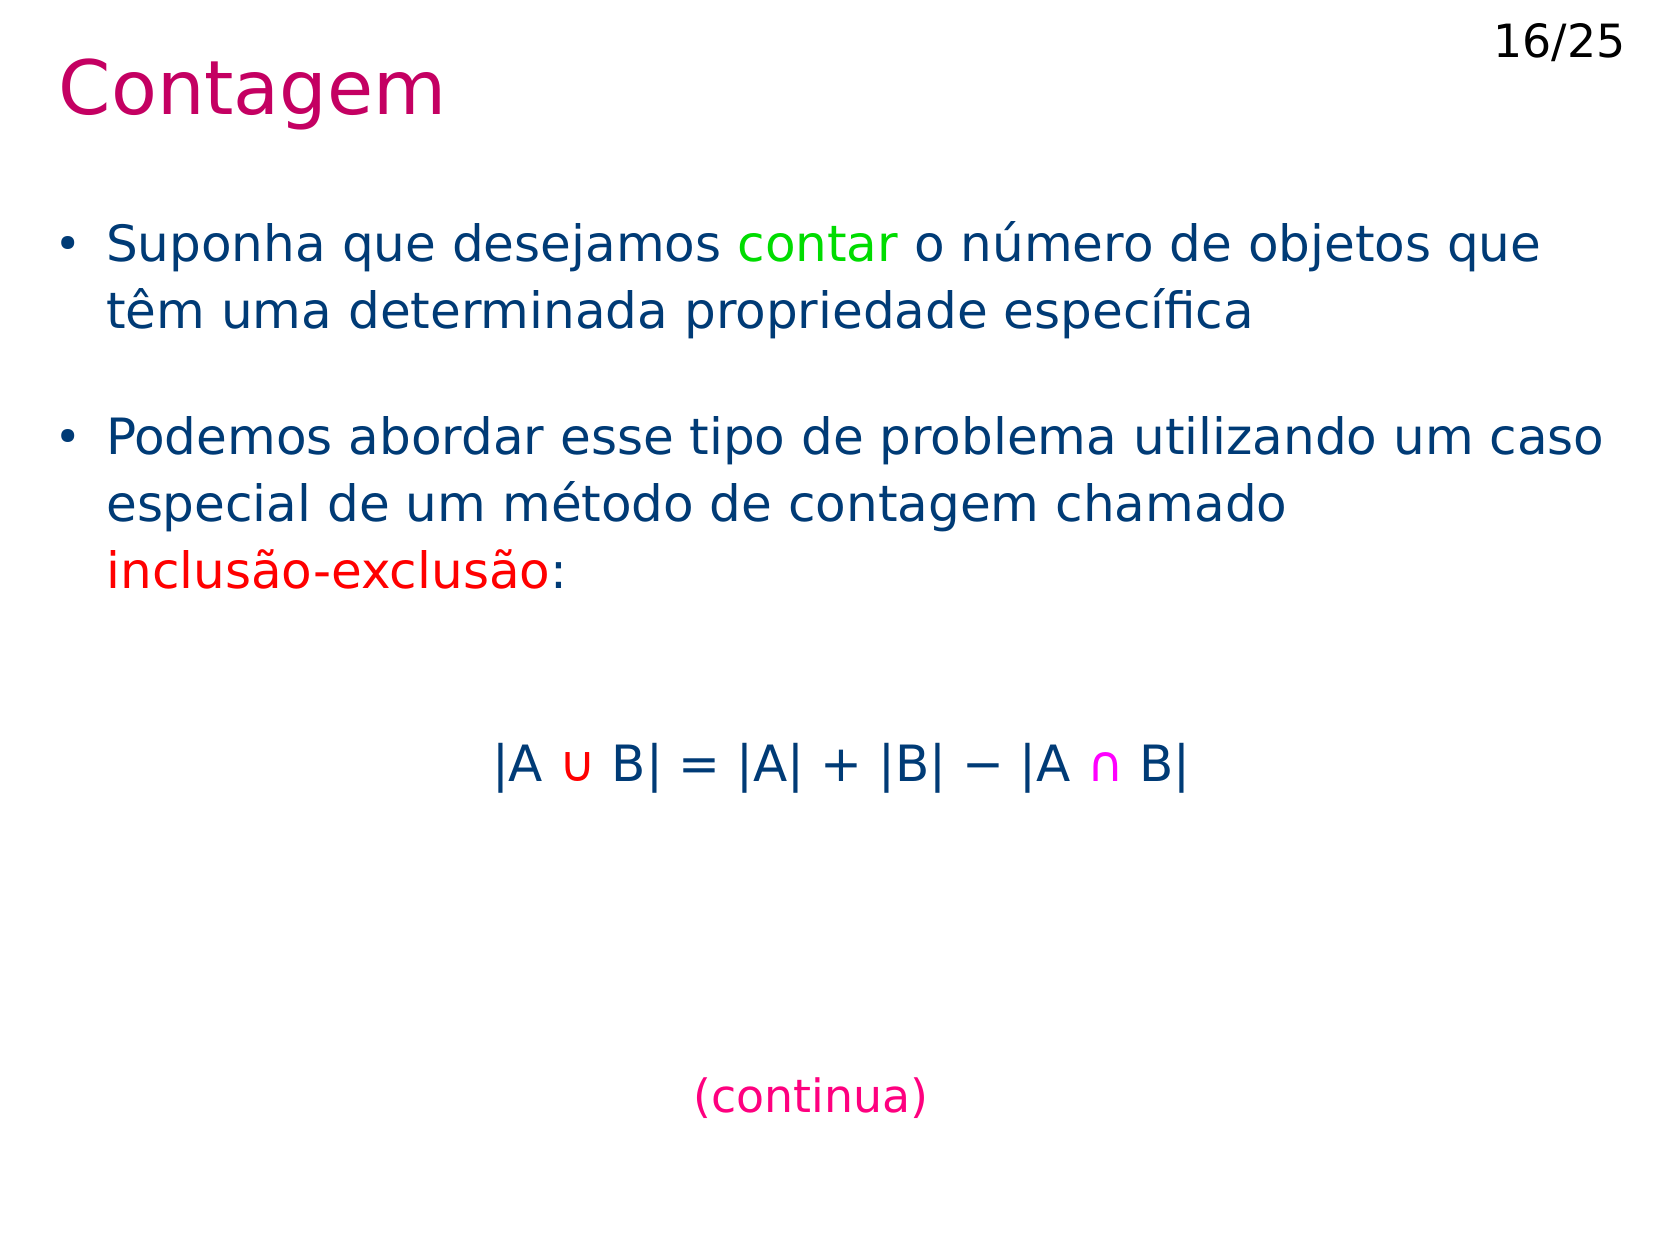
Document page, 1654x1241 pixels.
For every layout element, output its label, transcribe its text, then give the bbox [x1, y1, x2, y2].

list Suponha que desejamos contar o número de objetos que têm uma determinada propriedade específica Podemos abordar esse tipo de problema utilizando um caso especial de um método de contagem chamado inclusão-exclusão: |A ∪ B| = |A| + |B| − |A ∩ B| [59, 206, 1625, 1211]
title Contagem [59, 29, 1625, 148]
text_box (continua) [679, 1062, 966, 1137]
